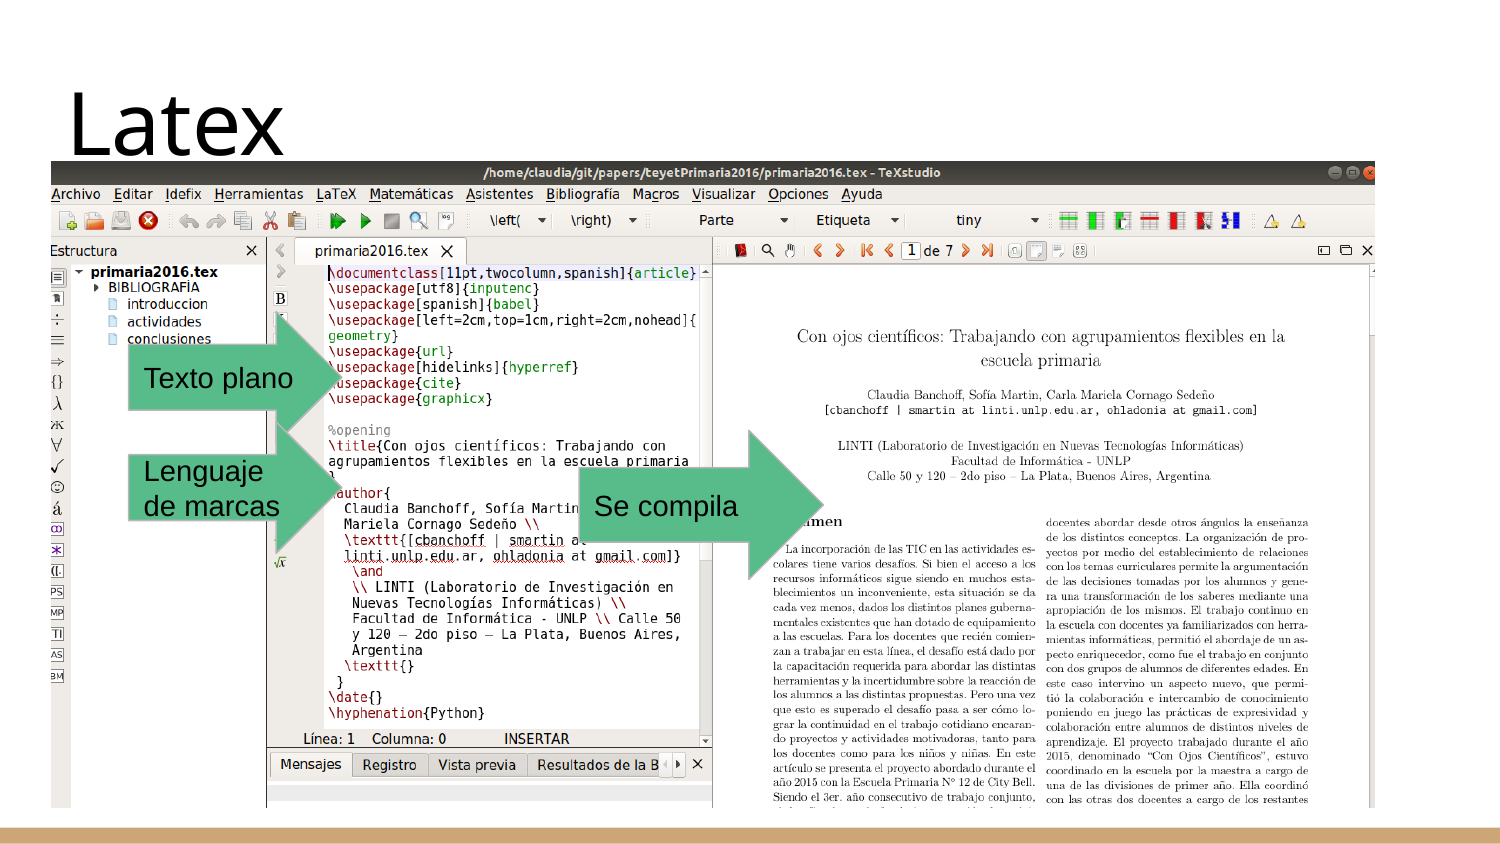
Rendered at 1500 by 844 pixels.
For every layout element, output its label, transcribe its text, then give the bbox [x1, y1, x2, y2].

text_box Se compila [579, 430, 824, 580]
picture [51, 161, 1375, 808]
title Latex [51, 51, 1449, 189]
text_box Texto plano [128, 311, 342, 432]
text_box Lenguaje de marcas [128, 421, 342, 554]
